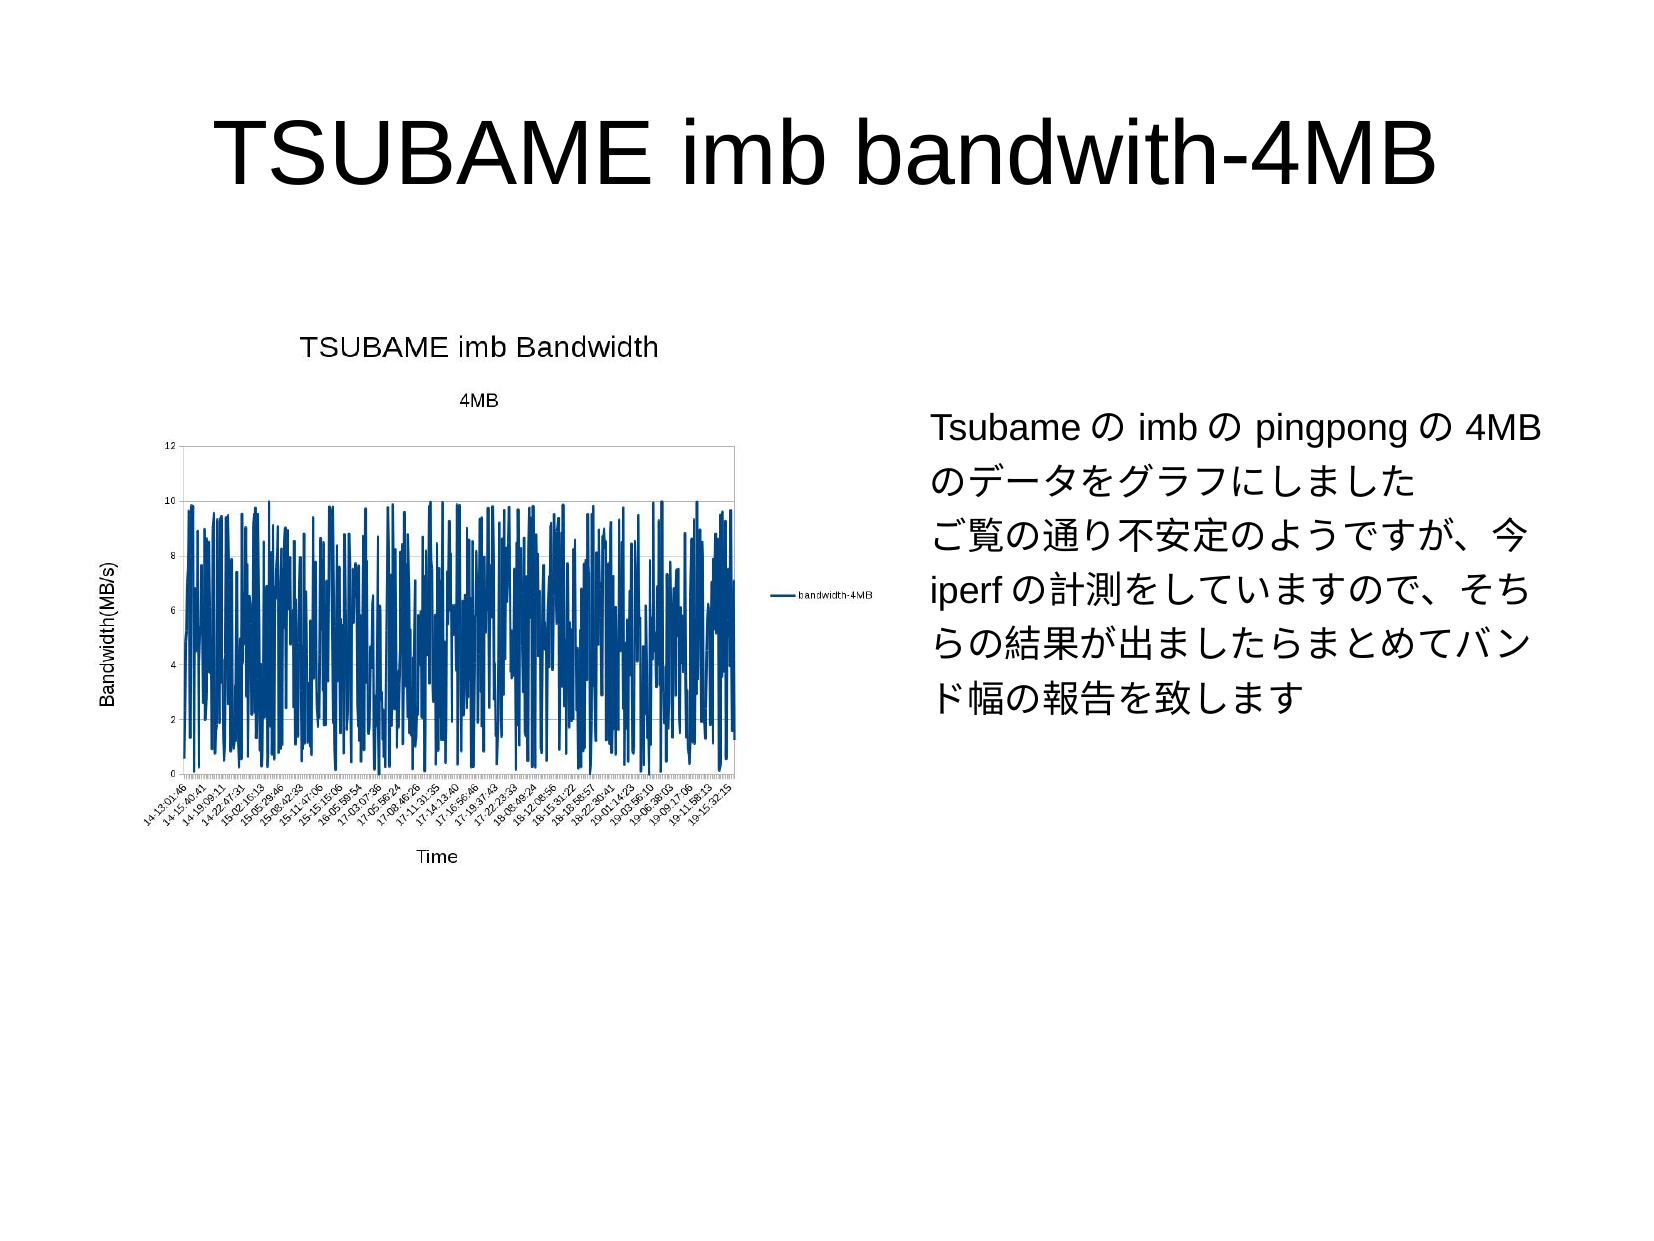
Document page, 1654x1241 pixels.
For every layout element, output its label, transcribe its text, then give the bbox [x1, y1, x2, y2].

title TSUBAME imb bandwith-4MB [82, 49, 1571, 257]
picture [75, 305, 882, 886]
text_box Tsubameのimbのpingpongの4MBのデータをグラフにしました ご覧の通り不安定のようですが、今iperfの計測をしていますので、そちらの結果が出ましたらまとめてバンド幅の報告を致します [915, 390, 1561, 689]
